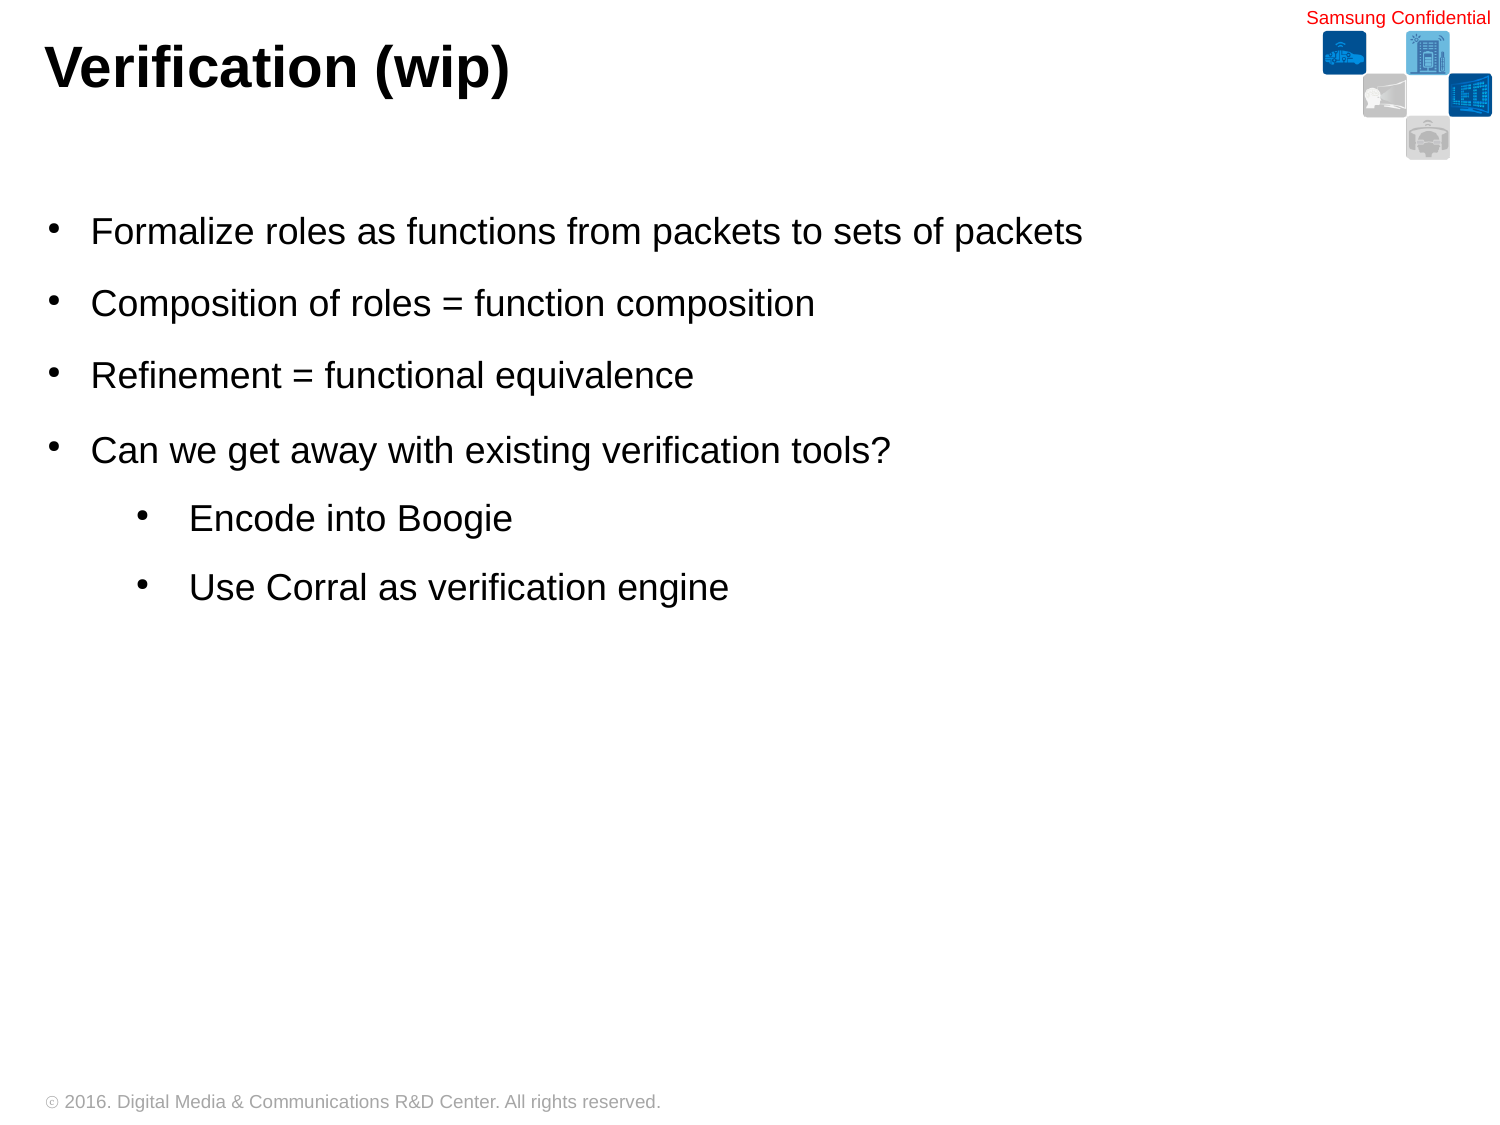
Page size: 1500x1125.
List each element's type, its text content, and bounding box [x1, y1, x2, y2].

picture [1321, 30, 1493, 160]
list Formalize roles as functions from packets to sets of packets Composition of roles = function composition Refinement = functional equivalence Can we get away with existing verification tools? Encode into Boogie Use Corral as verification engine [47, 180, 1446, 1036]
title Verification (wip) [29, 20, 1380, 108]
